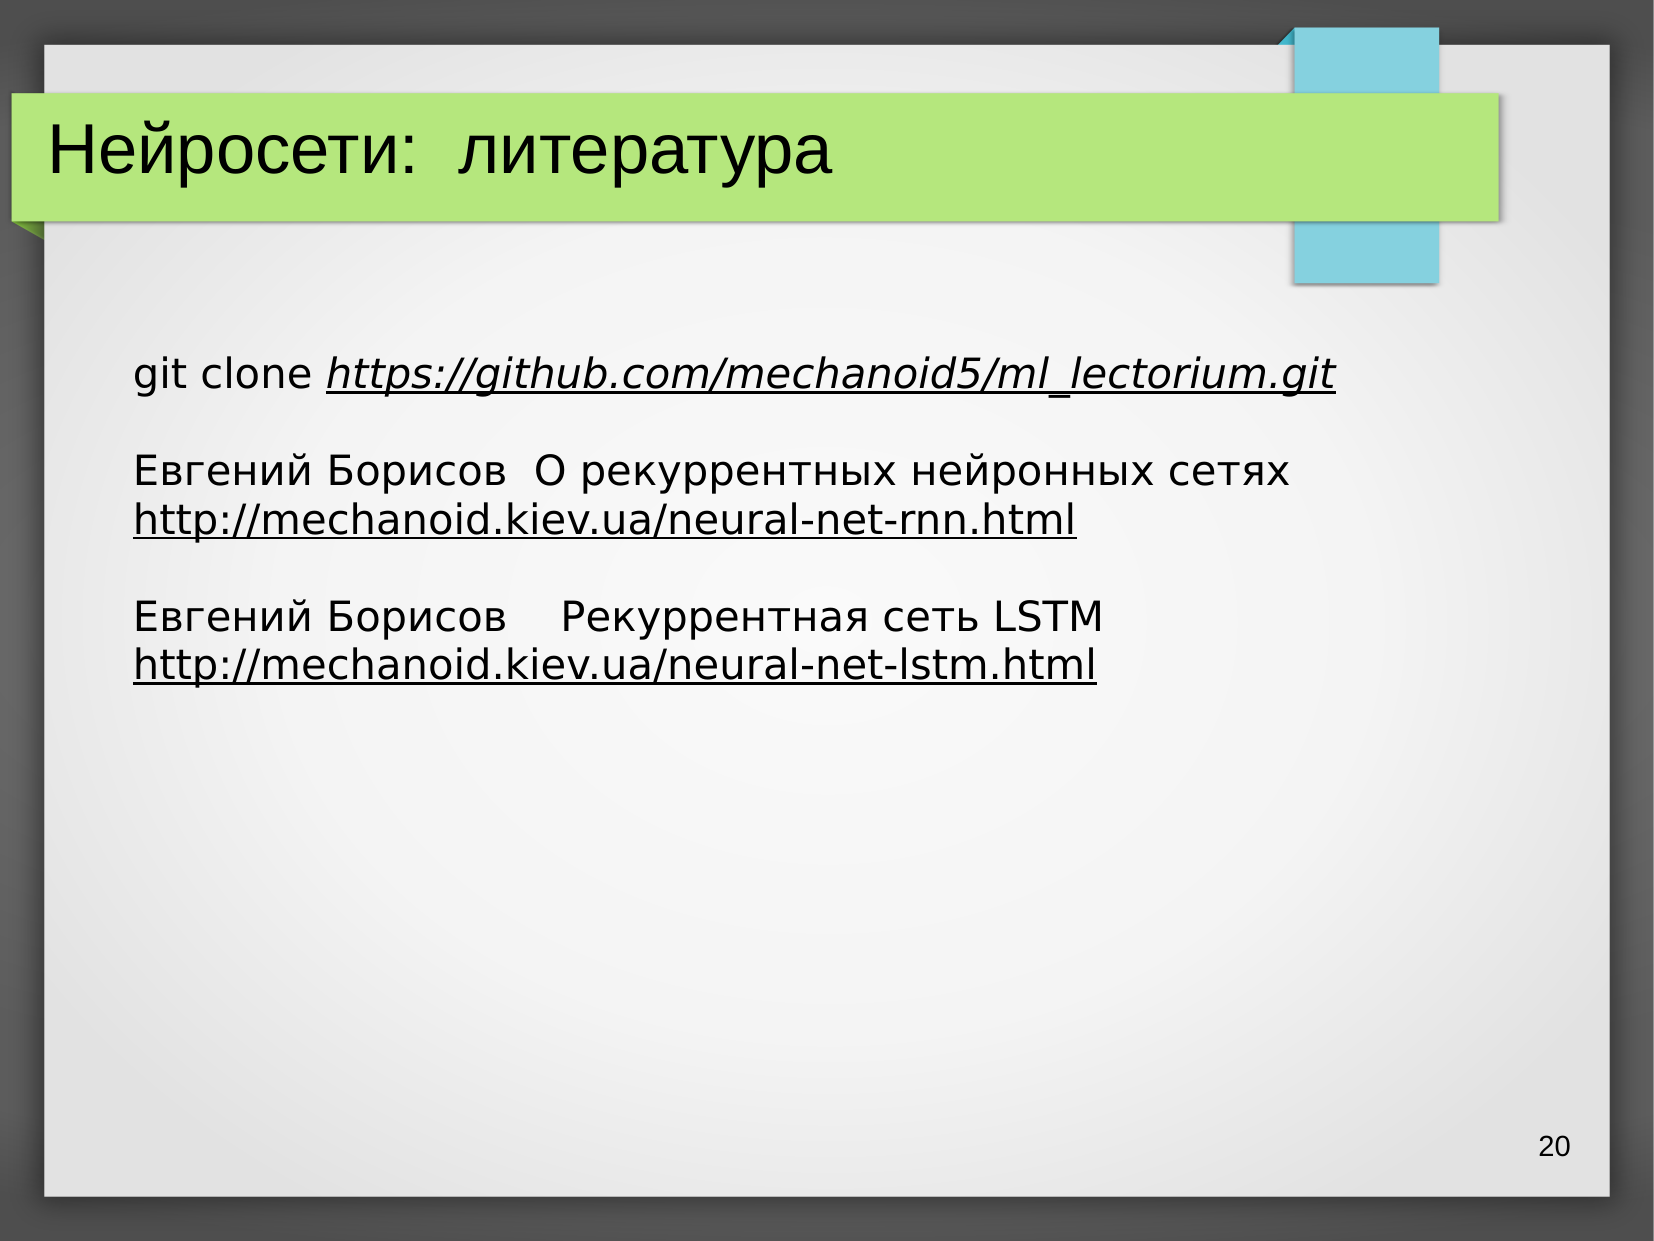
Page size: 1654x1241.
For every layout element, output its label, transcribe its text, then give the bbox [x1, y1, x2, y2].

title Нейросети: литература [47, 96, 1536, 201]
picture [0, 0, 1654, 1241]
text_box git clone https://github.com/mechanoid5/ml_lectorium.git Евгений Борисов О рекуррентных нейронных сетях http://mechanoid.kiev.ua/neural-net-rnn.html Евгений Борисов Рекуррентная сеть LSTM http://mechanoid.kiev.ua/neural-net-lstm.html [118, 342, 1548, 983]
